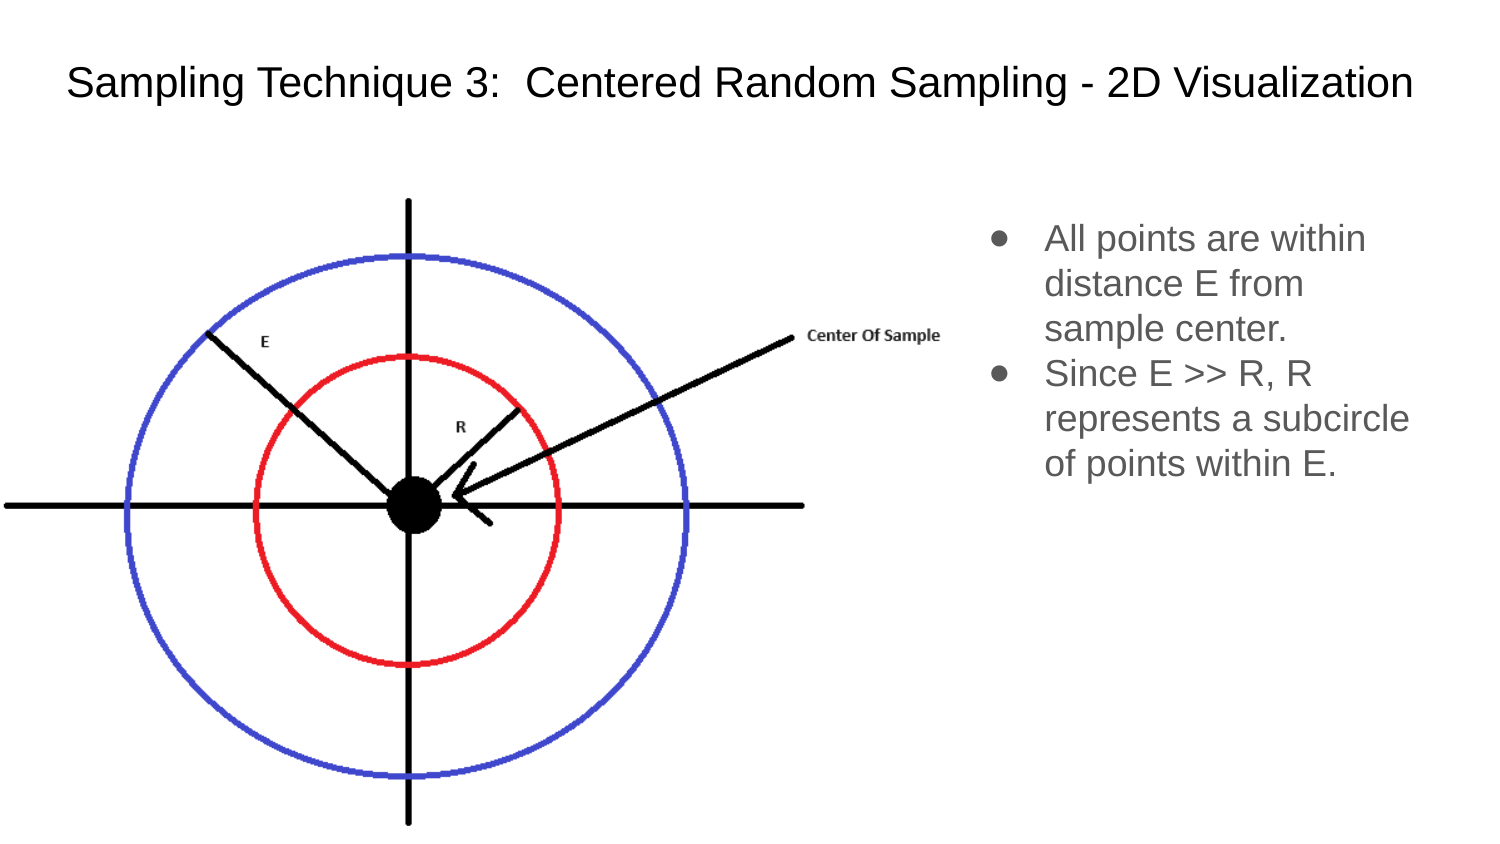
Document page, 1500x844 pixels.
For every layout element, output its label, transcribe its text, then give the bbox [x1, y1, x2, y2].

title Sampling Technique 3: Centered Random Sampling - 2D Visualization [51, 39, 1449, 134]
picture [0, 187, 946, 831]
text_box All points are within distance E from sample center. Since E >> R, R represents a subcircle of points within E. [954, 198, 1449, 811]
